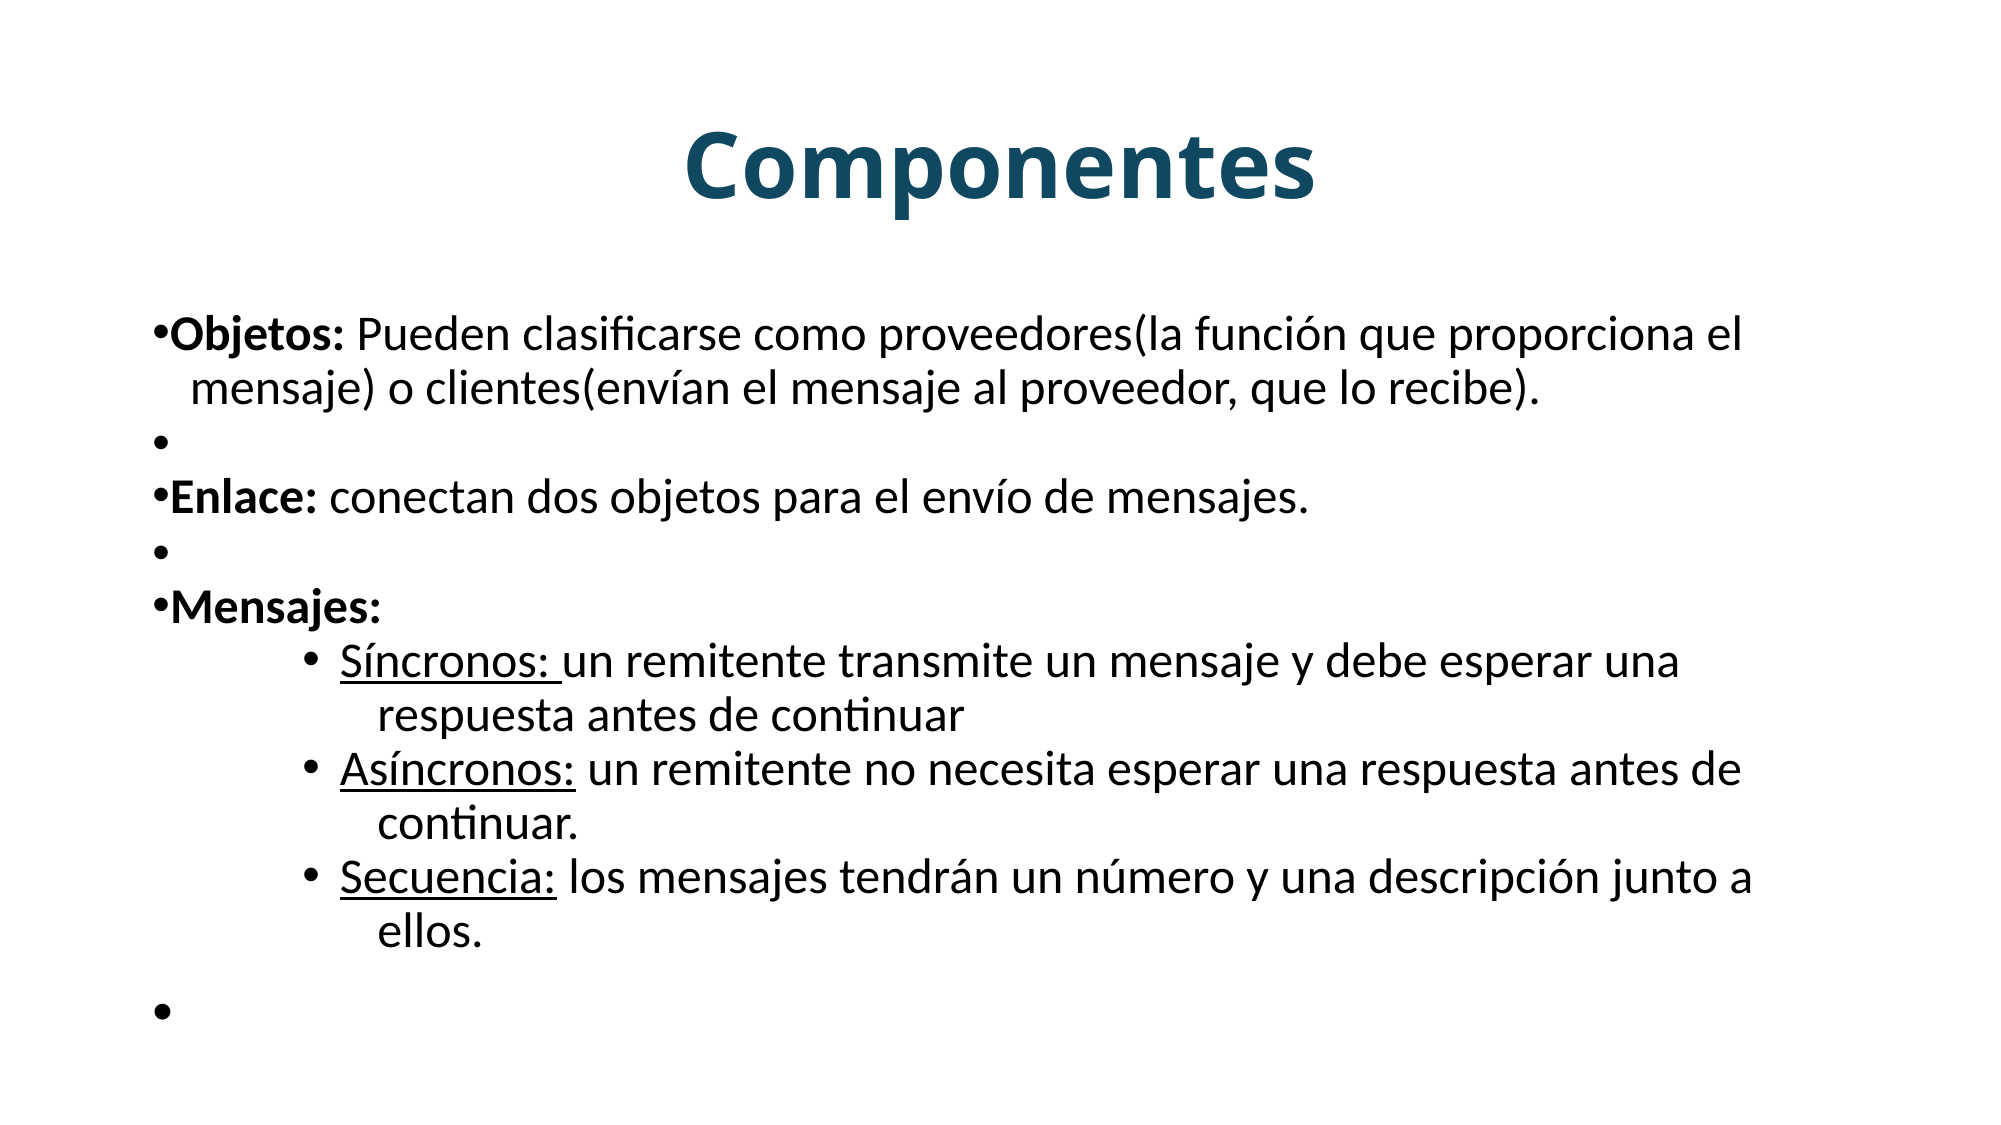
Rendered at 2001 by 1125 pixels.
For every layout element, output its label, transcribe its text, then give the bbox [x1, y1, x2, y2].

title Componentes [137, 59, 1863, 278]
list Objetos: Pueden clasificarse como proveedores(la función que proporciona el mensaje) o clientes(envían el mensaje al proveedor, que lo recibe). Enlace: conectan dos objetos para el envío de mensajes. Mensajes: Síncronos: un remitente transmite un mensaje y debe esperar una respuesta antes de continuar Asíncronos: un remitente no necesita esperar una respuesta antes de continuar. Secuencia: los mensajes tendrán un número y una descripción junto a ellos. [137, 299, 1863, 1014]
